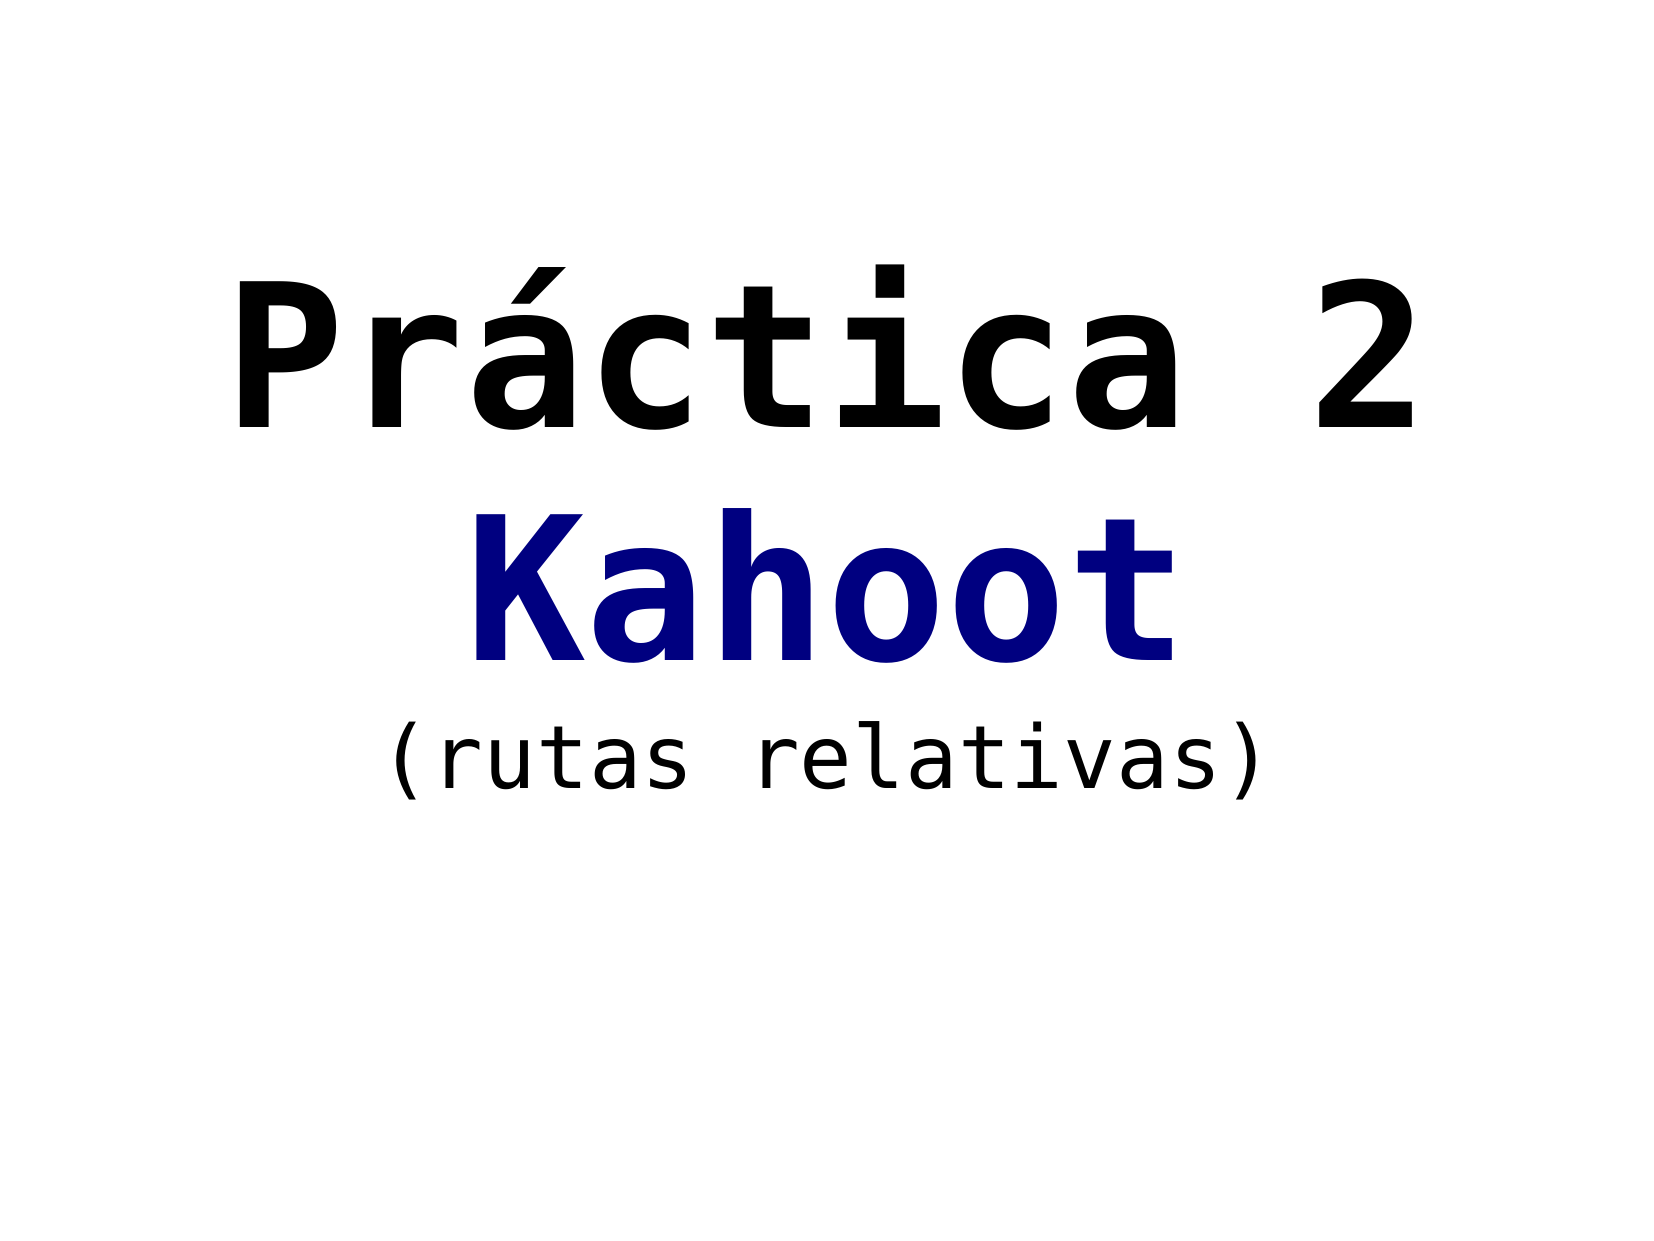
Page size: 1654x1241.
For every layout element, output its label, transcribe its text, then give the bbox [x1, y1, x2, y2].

subtitle Práctica 2 Kahoot (rutas relativas) [59, 190, 1595, 861]
